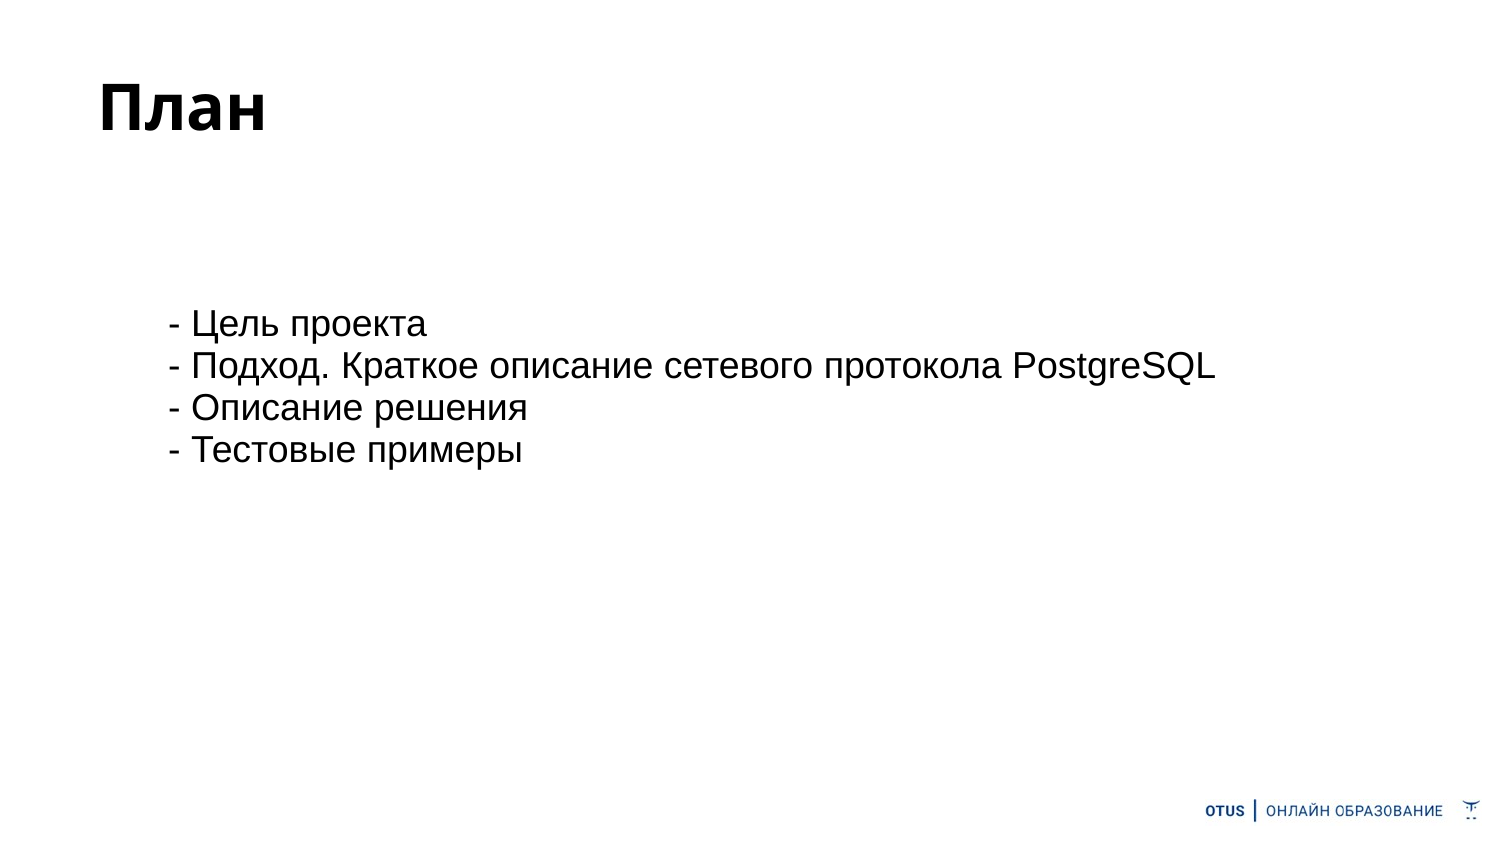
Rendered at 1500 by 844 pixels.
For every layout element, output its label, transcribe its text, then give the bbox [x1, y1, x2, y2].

picture [1205, 799, 1482, 826]
text_box - Цель проекта - Подход. Краткое описание сетевого протокола PostgreSQL - Описание решения - Тестовые примеры [153, 295, 1233, 479]
text_box План [95, 63, 685, 144]
